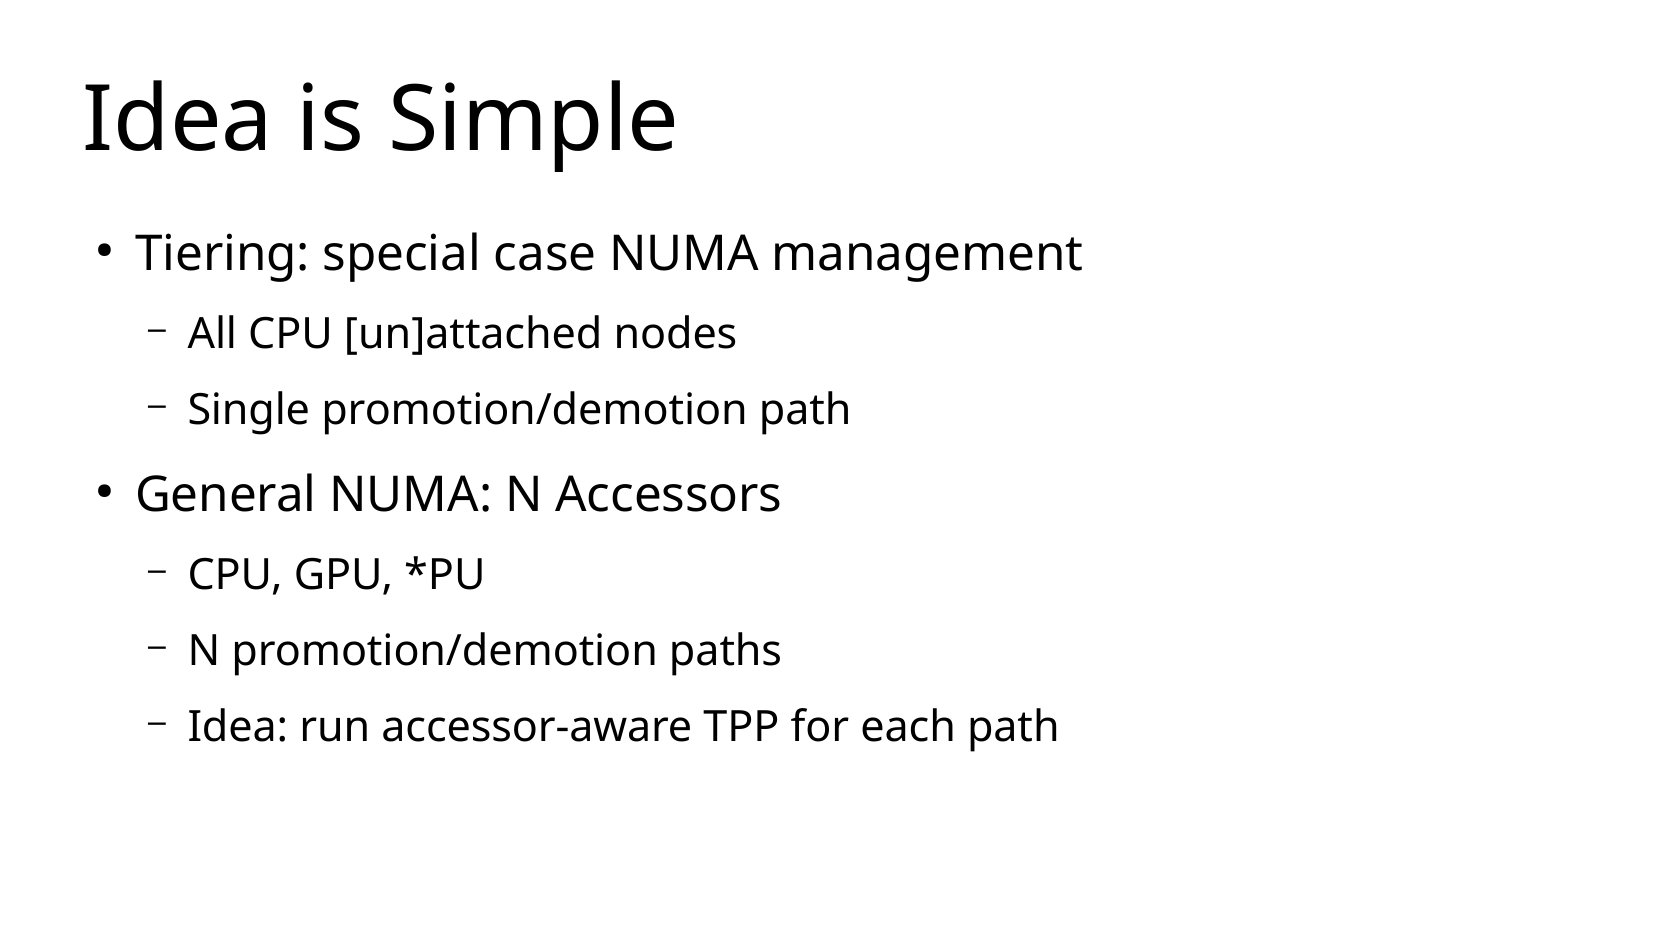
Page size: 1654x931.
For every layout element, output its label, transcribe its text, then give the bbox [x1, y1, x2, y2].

list Tiering: special case NUMA management All CPU [un]attached nodes Single promotion/demotion path General NUMA: N Accessors CPU, GPU, *PU N promotion/demotion paths Idea: run accessor-aware TPP for each path [82, 217, 1571, 758]
title Idea is Simple [82, 37, 1571, 193]
